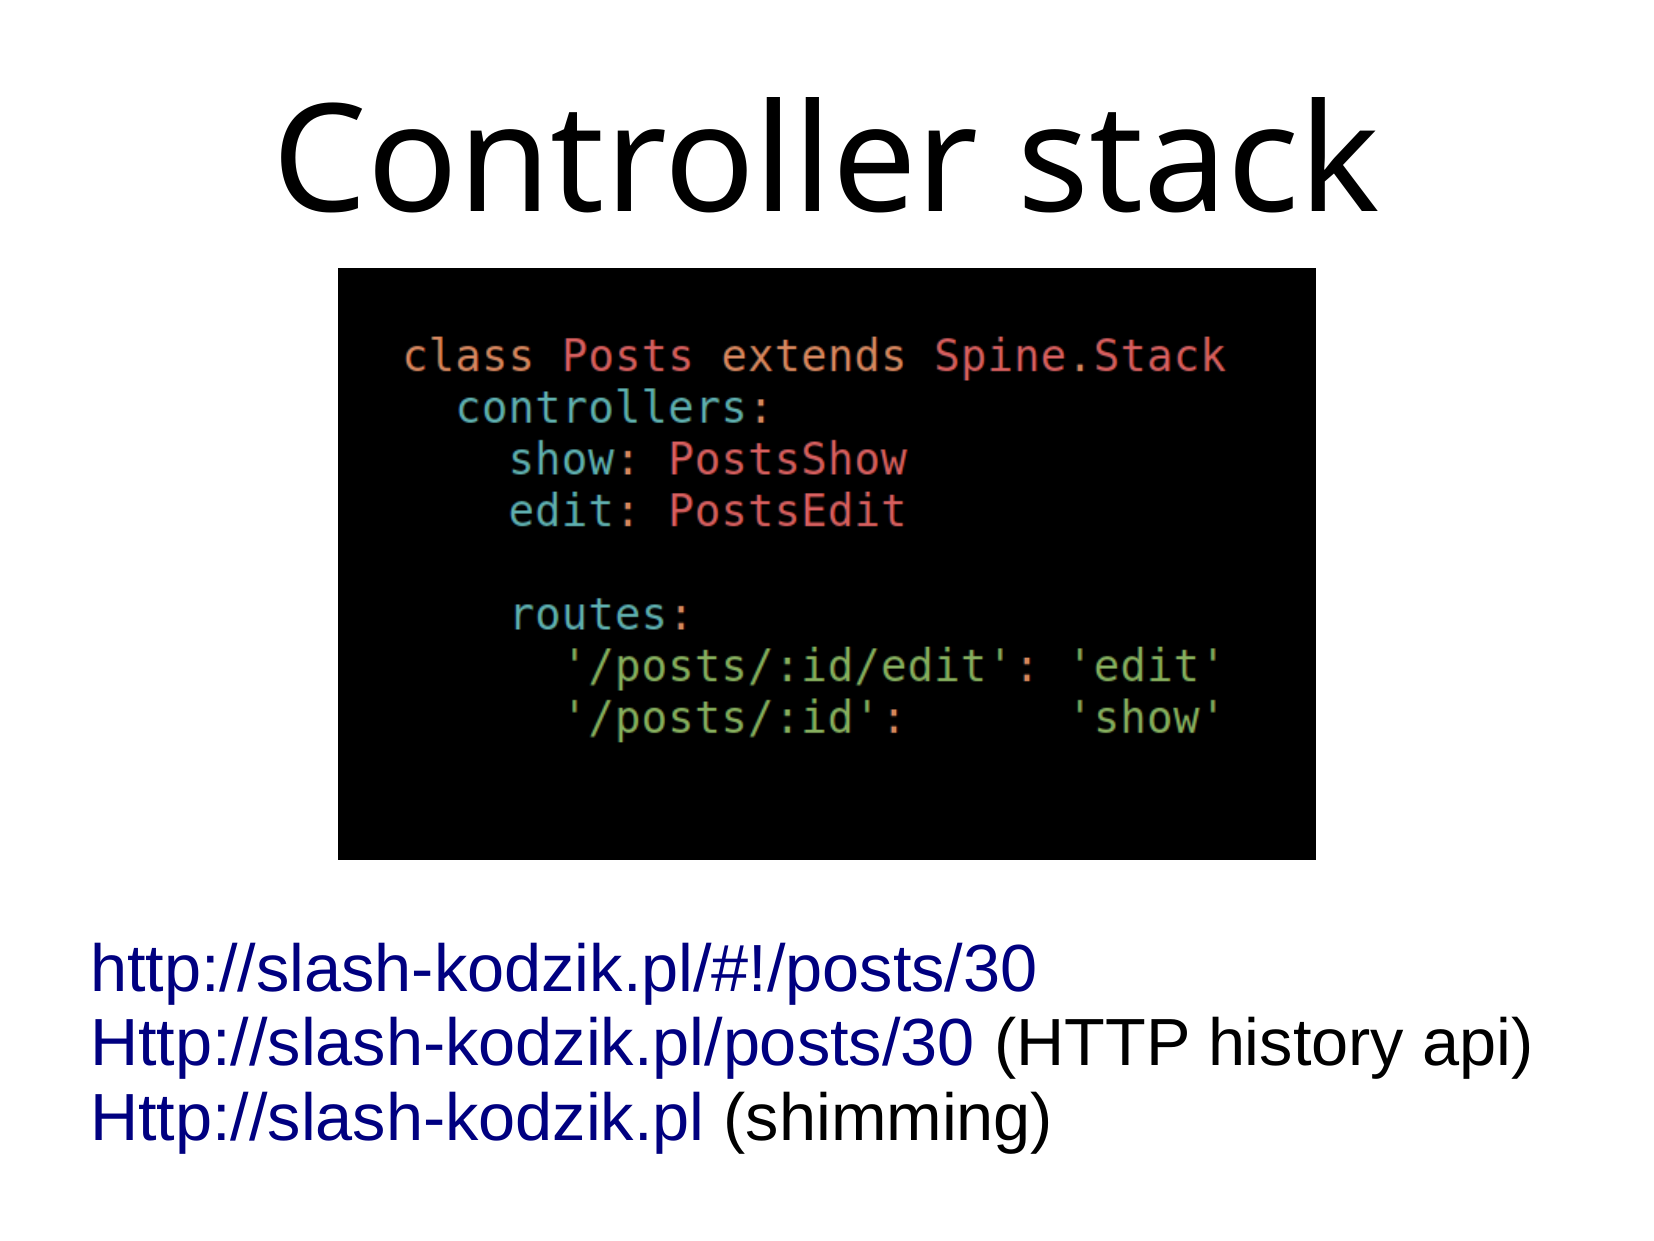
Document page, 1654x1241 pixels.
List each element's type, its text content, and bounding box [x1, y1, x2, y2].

title Controller stack [82, 49, 1571, 257]
text_box http://slash-kodzik.pl/#!/posts/30 Http://slash-kodzik.pl/posts/30 (HTTP history api) Http://slash-kodzik.pl (shimming) [75, 923, 1570, 1163]
picture [338, 268, 1316, 860]
